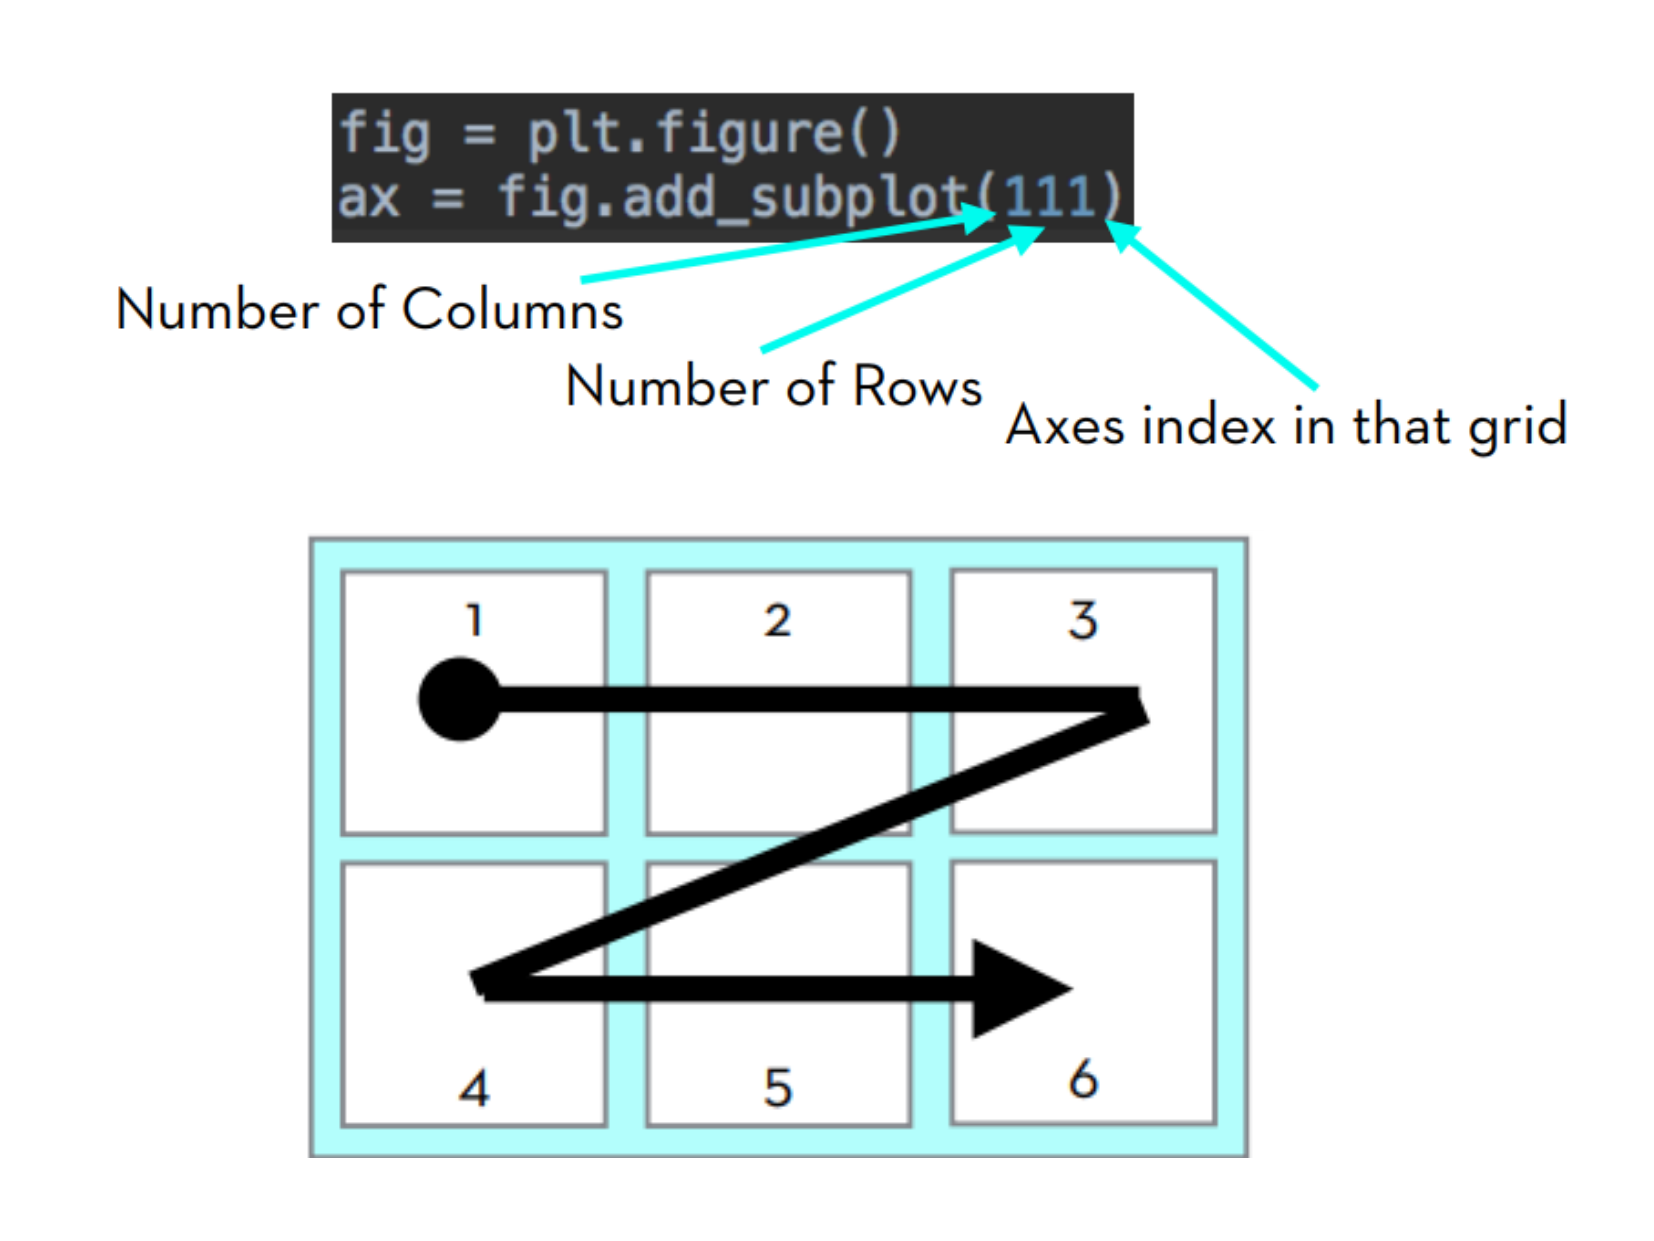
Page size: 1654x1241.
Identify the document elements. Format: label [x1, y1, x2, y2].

picture [307, 529, 1264, 1158]
picture [88, 57, 1583, 473]
